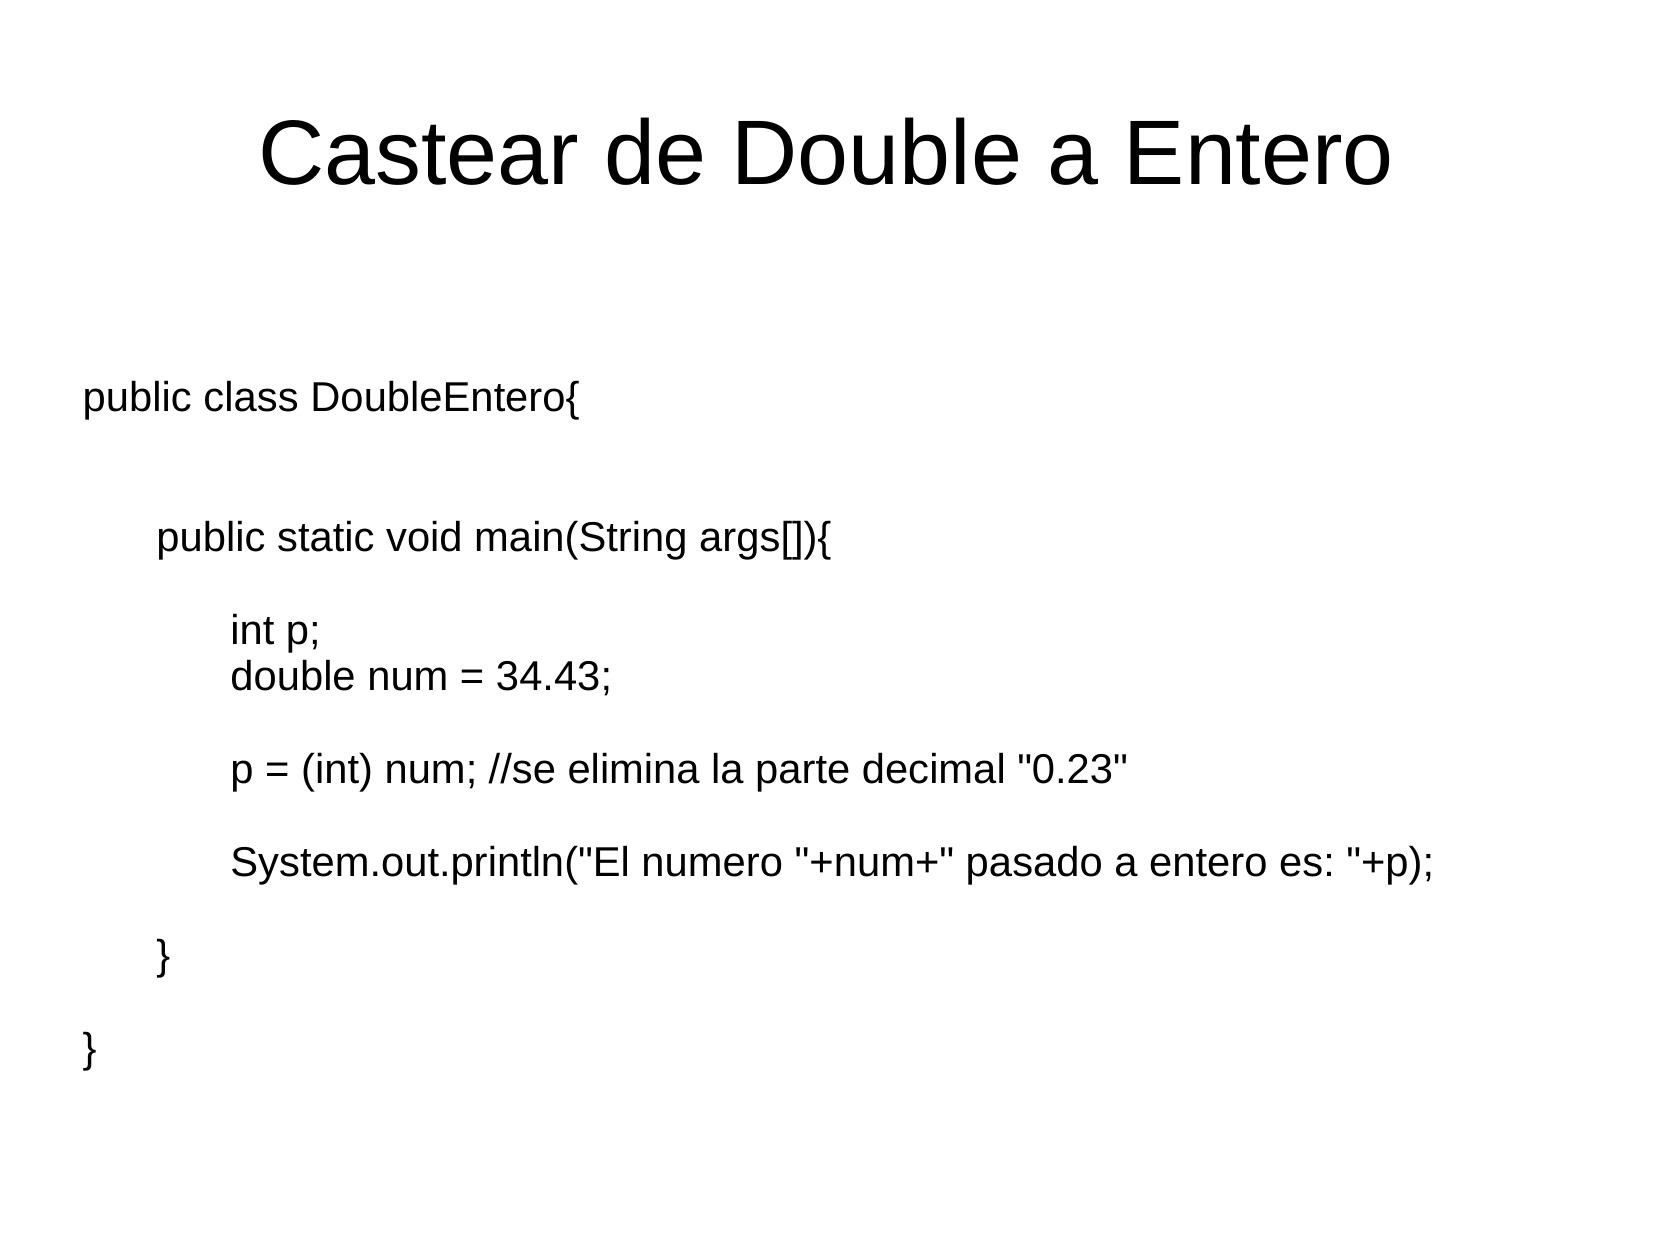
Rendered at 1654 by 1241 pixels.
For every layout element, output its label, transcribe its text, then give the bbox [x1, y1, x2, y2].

subtitle public class DoubleEntero{ public static void main(String args[]){ int p; double num = 34.43; p = (int) num; //se elimina la parte decimal "0.23" System.out.println("El numero "+num+" pasado a entero es: "+p); } } [82, 290, 1571, 1109]
title Castear de Double a Entero [82, 49, 1571, 257]
